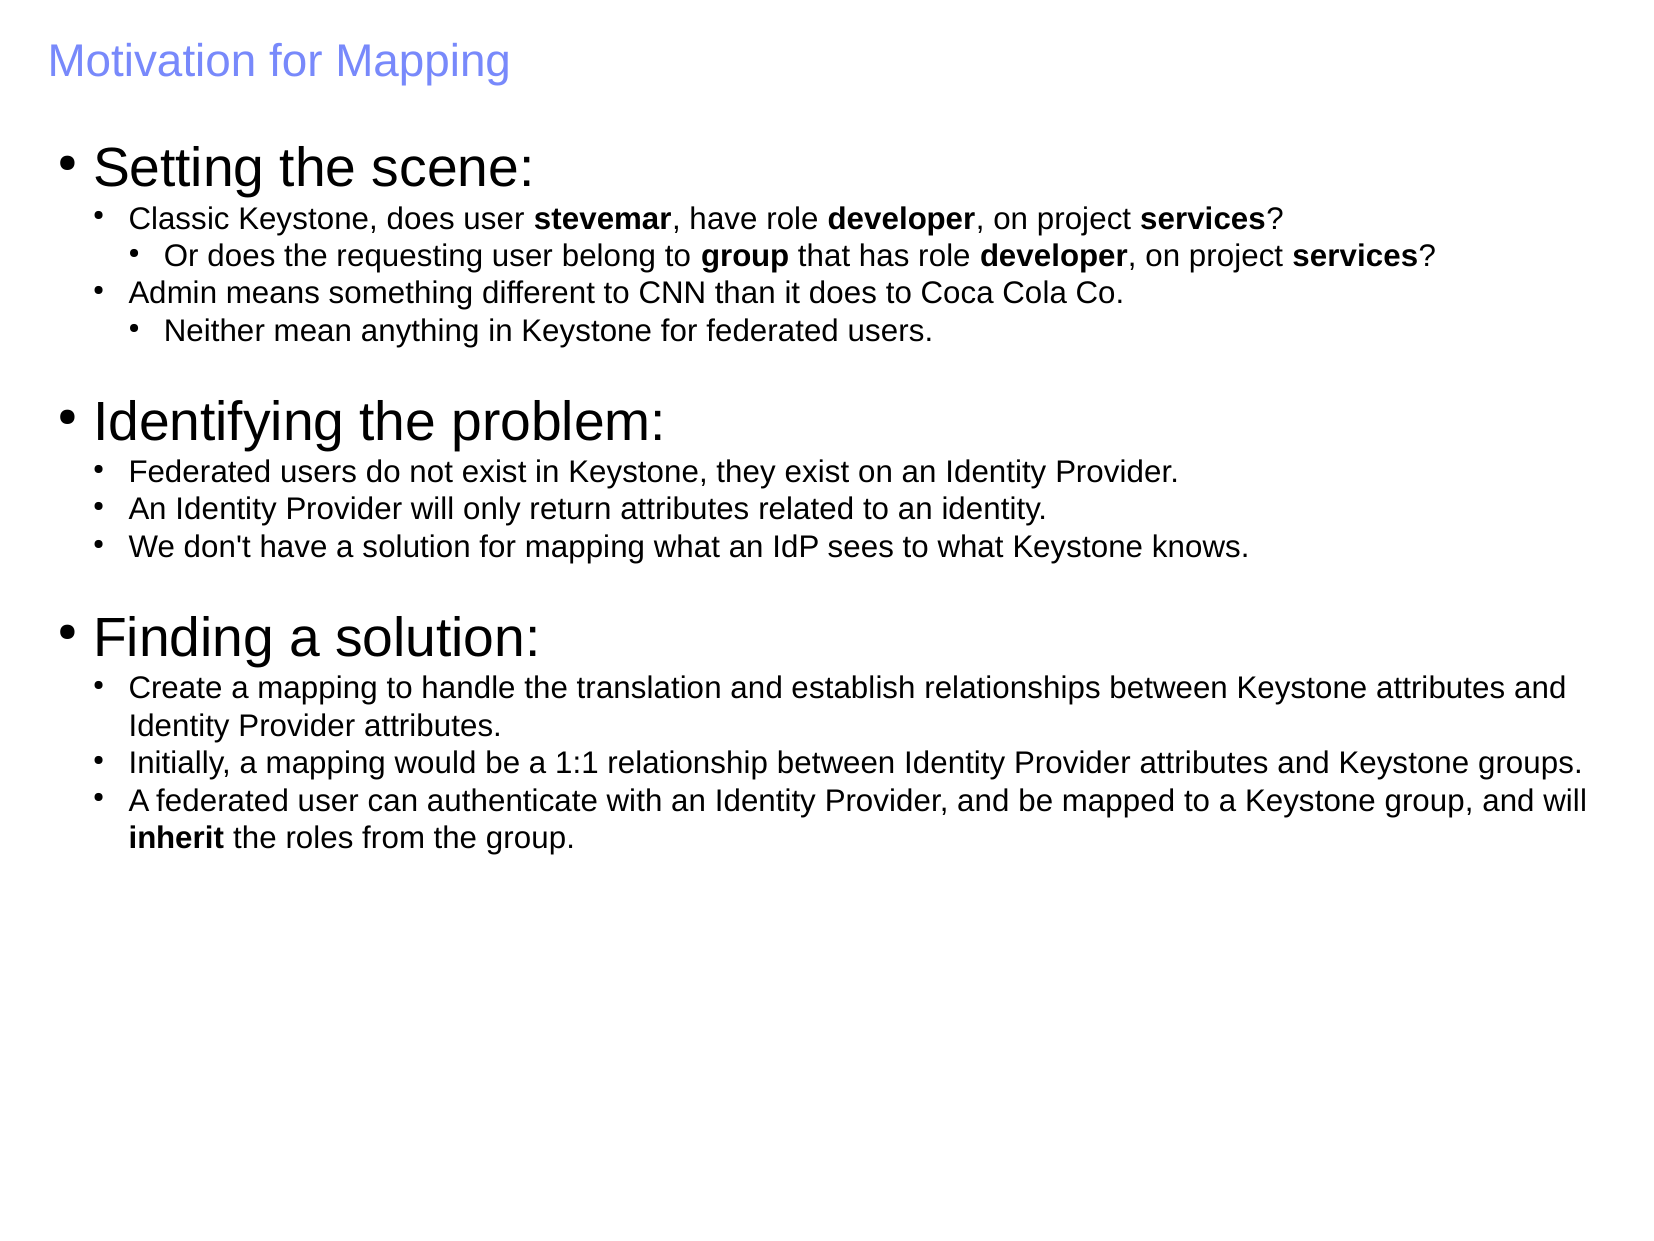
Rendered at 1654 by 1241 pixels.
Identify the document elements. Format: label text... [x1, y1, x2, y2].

text_box Motivation for Mapping [32, 29, 1604, 102]
text_box Setting the scene: Classic Keystone, does user stevemar, have role developer, on project services? Or does the requesting user belong to group that has role developer, on project services? Admin means something different to CNN than it does to Coca Cola Co. Neither mean anything in Keystone for federated users. Identifying the problem: Federated users do not exist in Keystone, they exist on an Identity Provider. An Identity Provider will only return attributes related to an identity. We don't have a solution for mapping what an IdP sees to what Keystone knows. Finding a solution: Create a mapping to handle the translation and establish relationships between Keystone attributes and Identity Provider attributes. Initially, a mapping would be a 1:1 relationship between Identity Provider attributes and Keystone groups. A federated user can authenticate with an Identity Provider, and be mapped to a Keystone group, and will inherit the roles from the group. [42, 123, 1613, 863]
